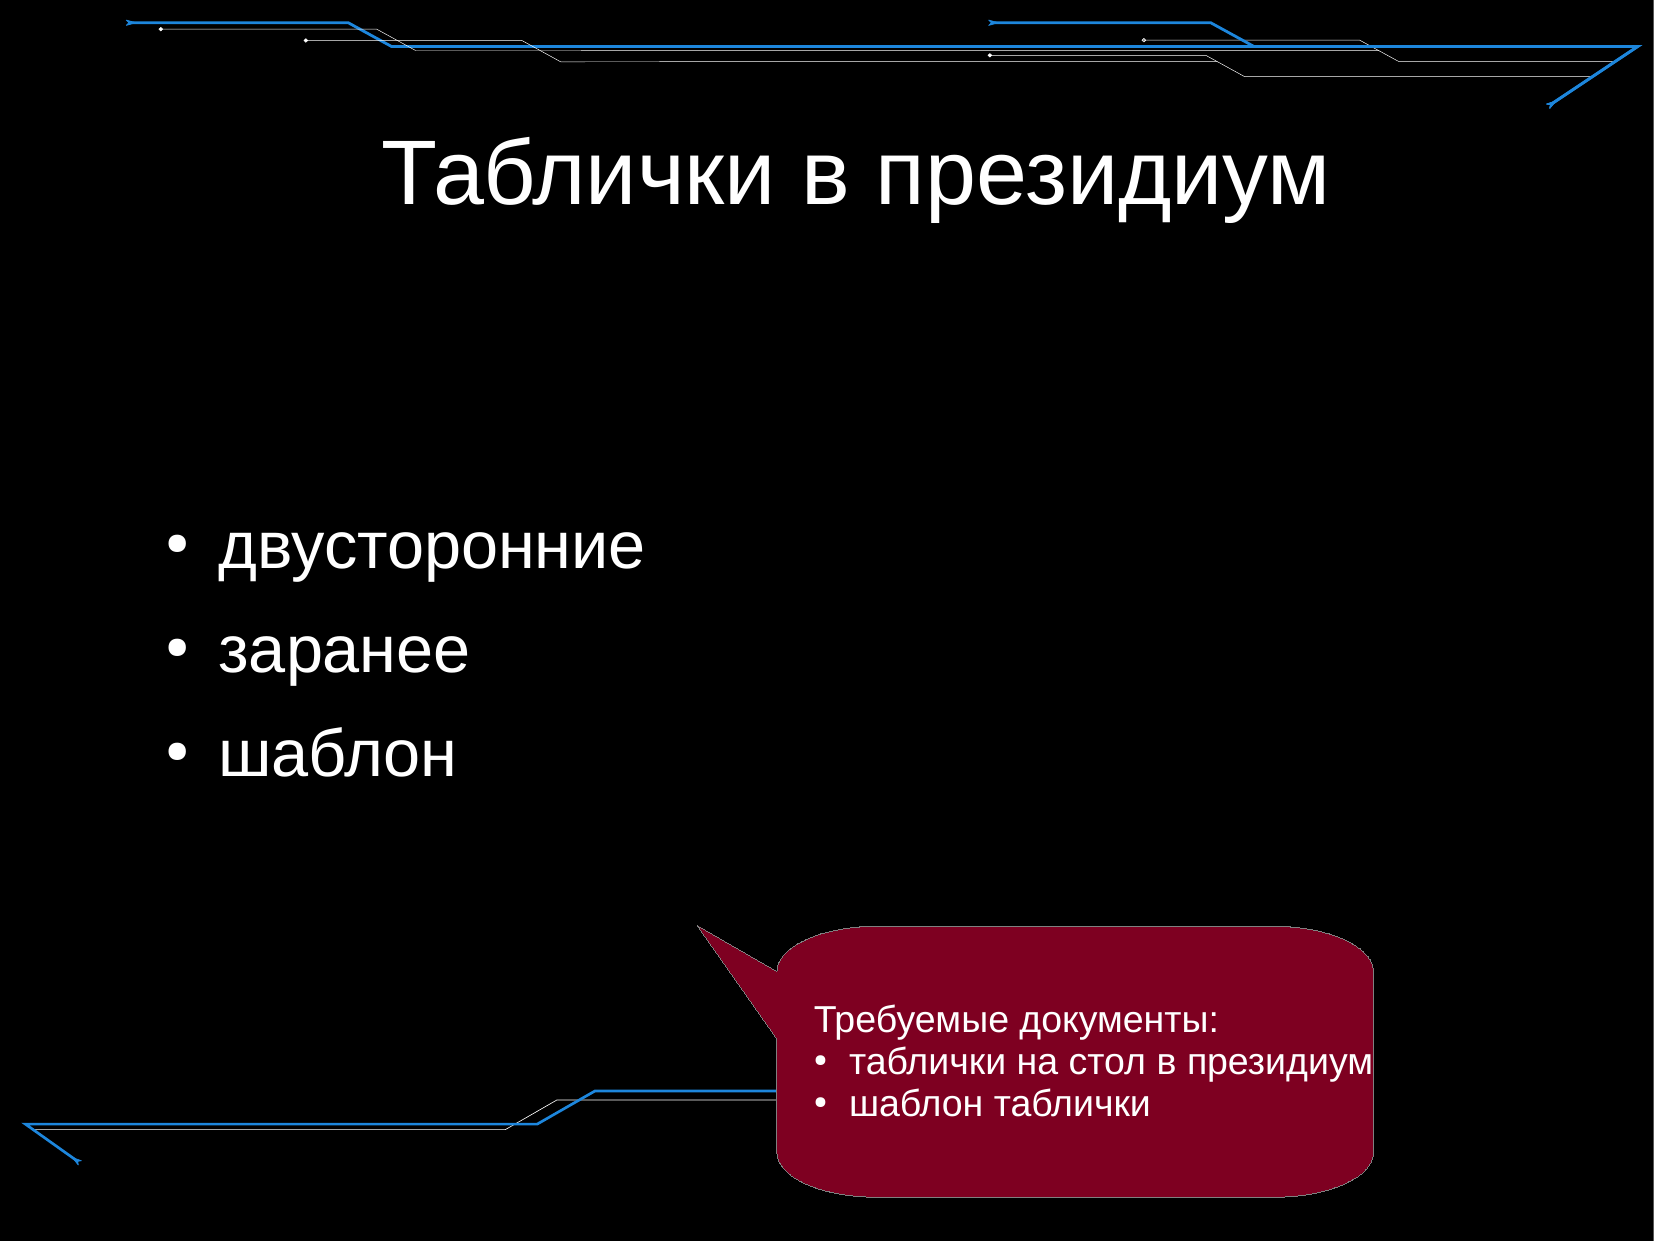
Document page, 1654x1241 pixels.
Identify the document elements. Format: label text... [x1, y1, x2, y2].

list двусторонние заранее шаблон [147, 289, 1565, 1010]
title Таблички в президиум [147, 84, 1565, 262]
text_box Требуемые документы: таблички на стол в президиум шаблон таблички [697, 925, 1374, 1198]
